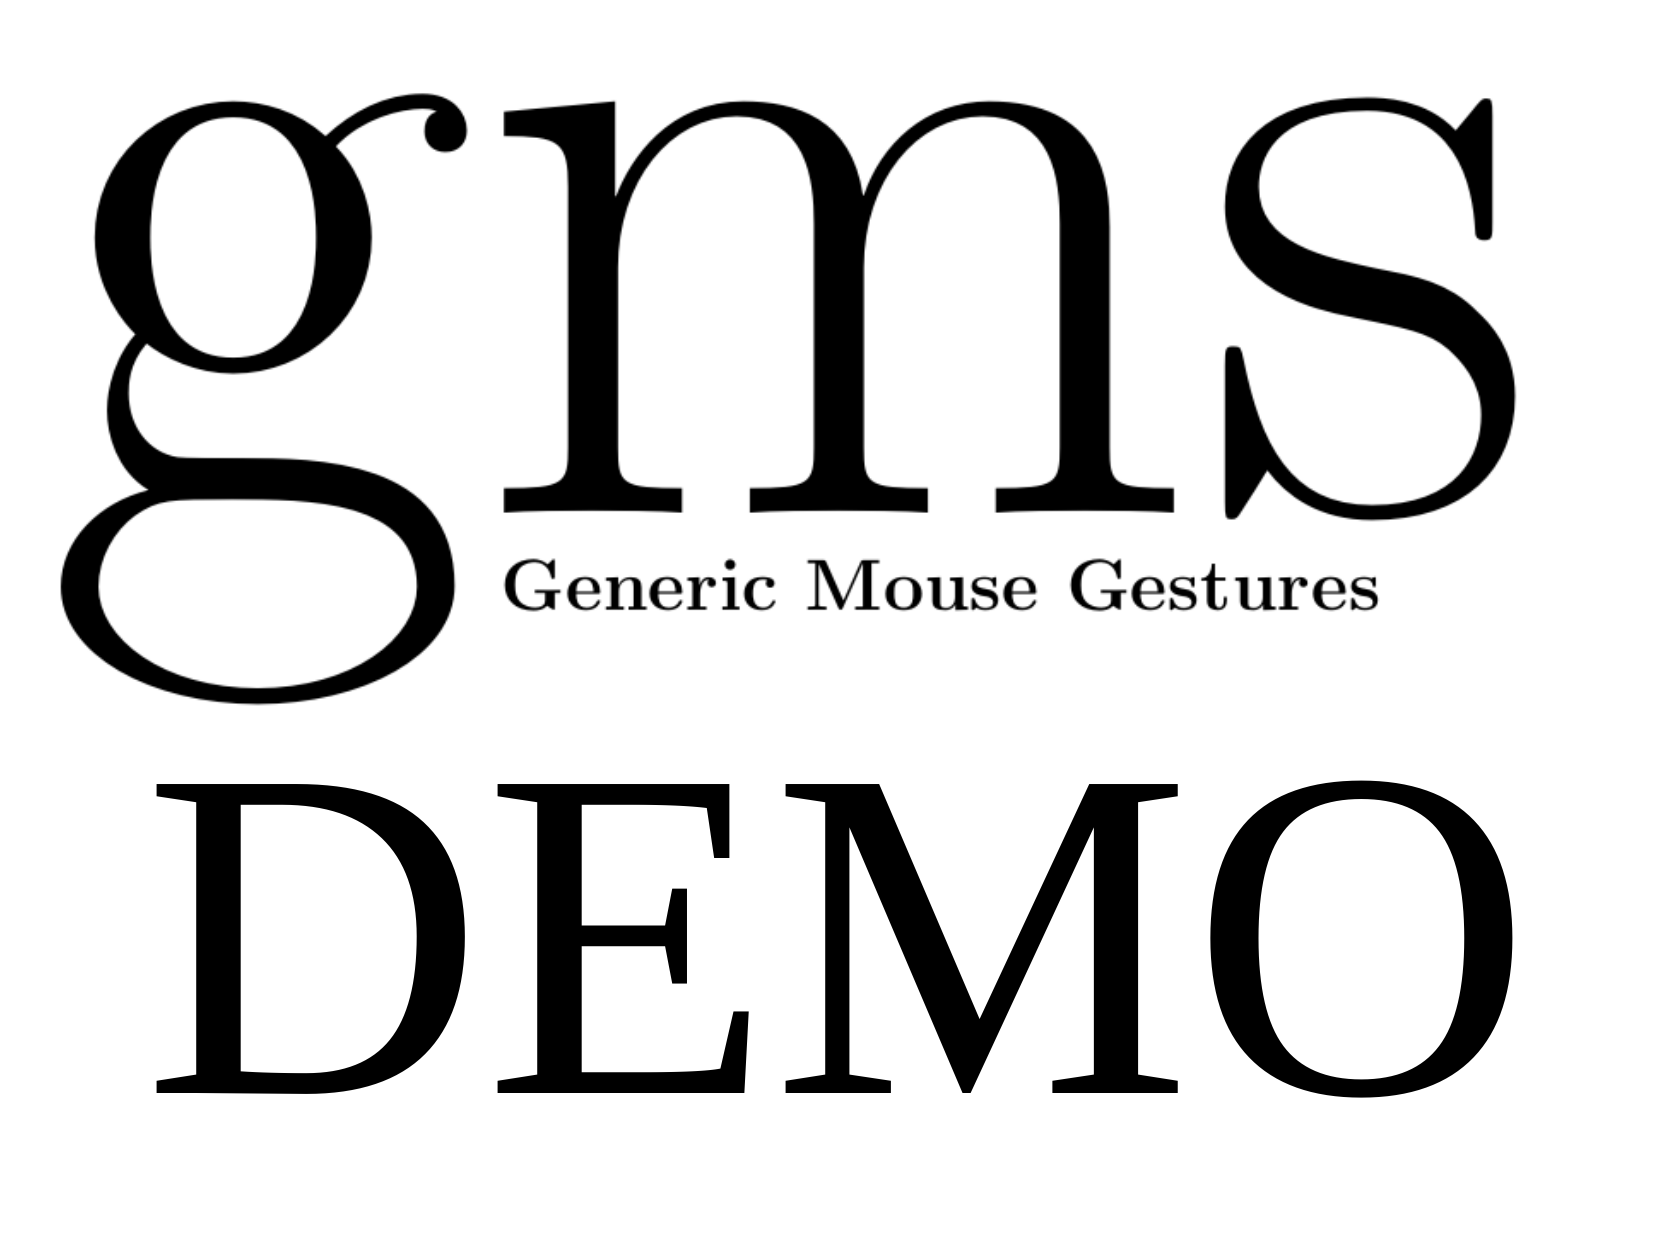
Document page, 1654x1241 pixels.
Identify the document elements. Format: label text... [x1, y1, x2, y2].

list DEMO [85, 755, 1574, 1241]
picture [0, 0, 1654, 755]
